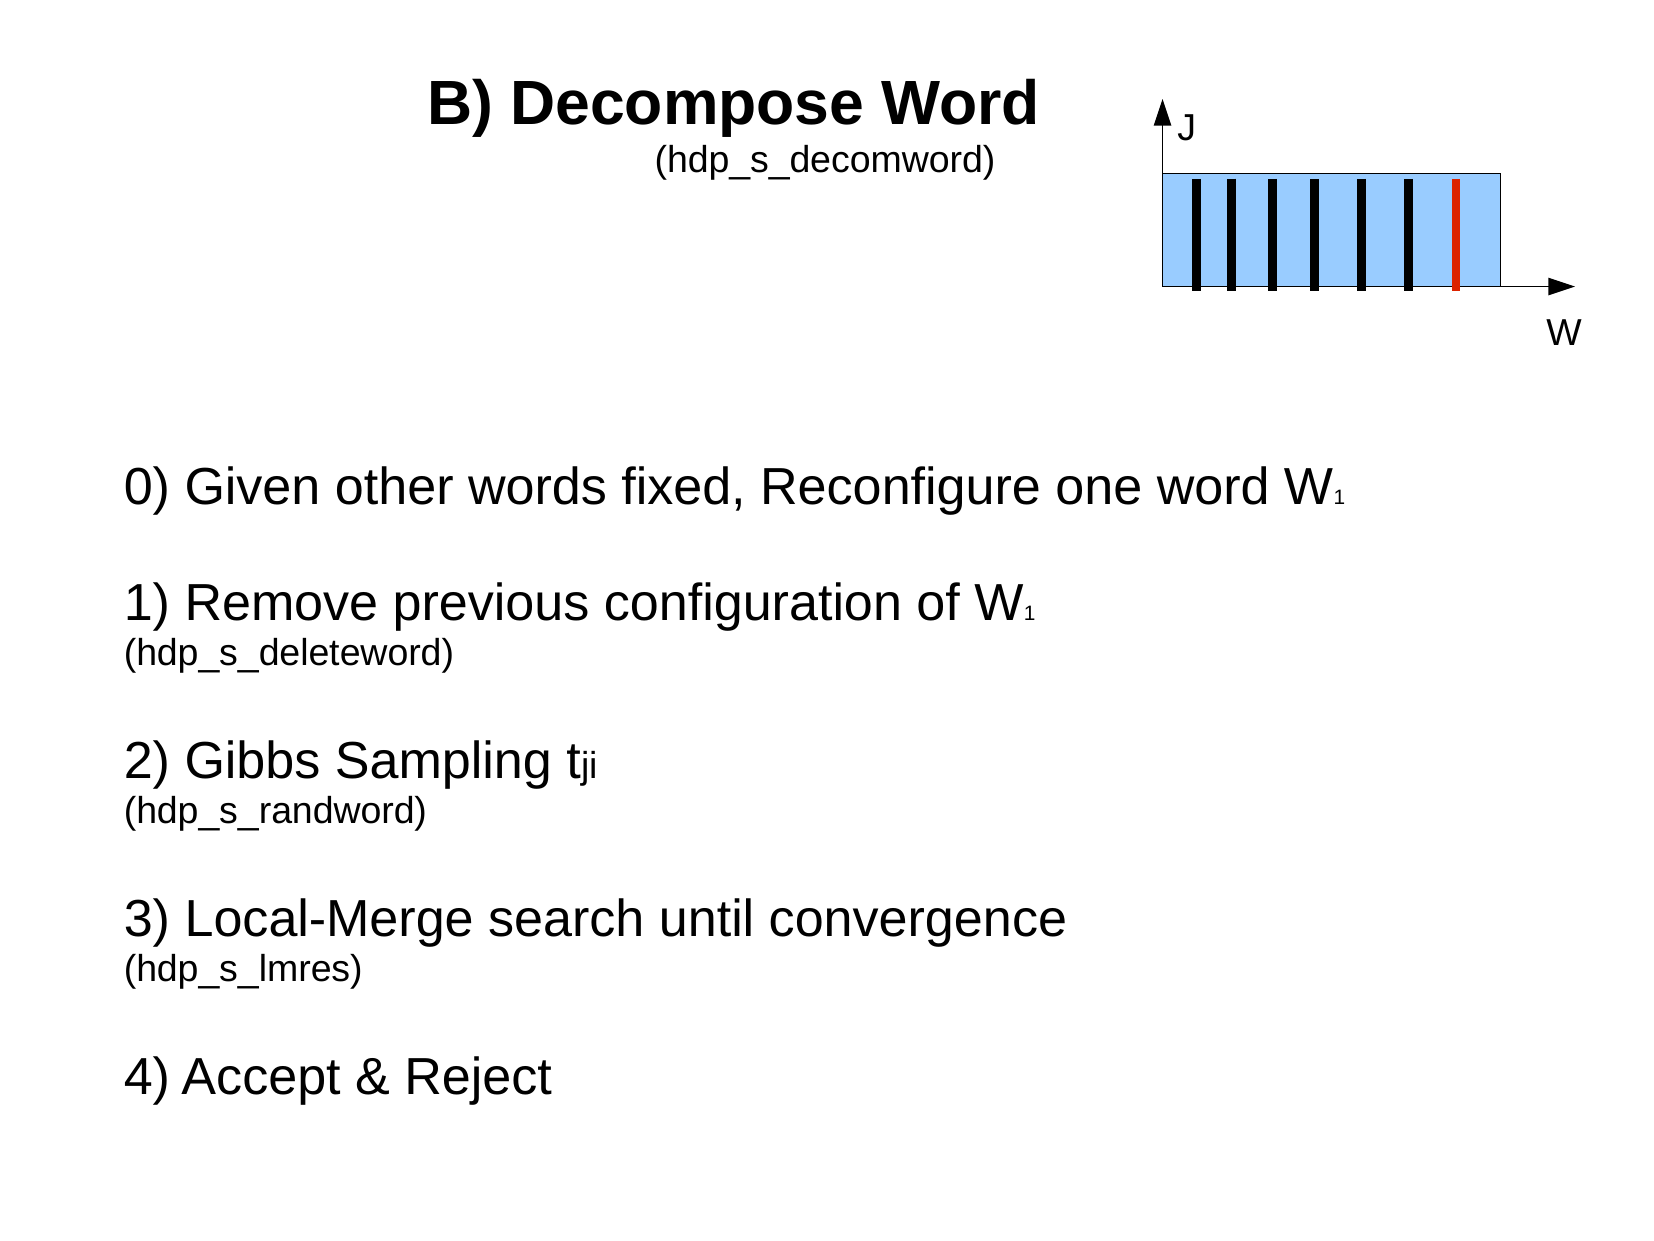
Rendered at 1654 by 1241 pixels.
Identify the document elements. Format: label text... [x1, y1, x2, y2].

text_box [1163, 188, 1192, 286]
text_box B) Decompose Word (hdp_s_decomword) [412, 60, 1238, 188]
text_box [1201, 188, 1227, 286]
text_box W [1531, 304, 1607, 389]
text_box 0) Given other words fixed, Reconfigure one word W1 1) Remove previous configuration of W1 (hdp_s_deleteword) 2) Gibbs Sampling tji (hdp_s_randword) 3) Local-Merge search until convergence (hdp_s_lmres) 4) Accept & Reject [109, 450, 1654, 1113]
text_box [1236, 173, 1501, 286]
